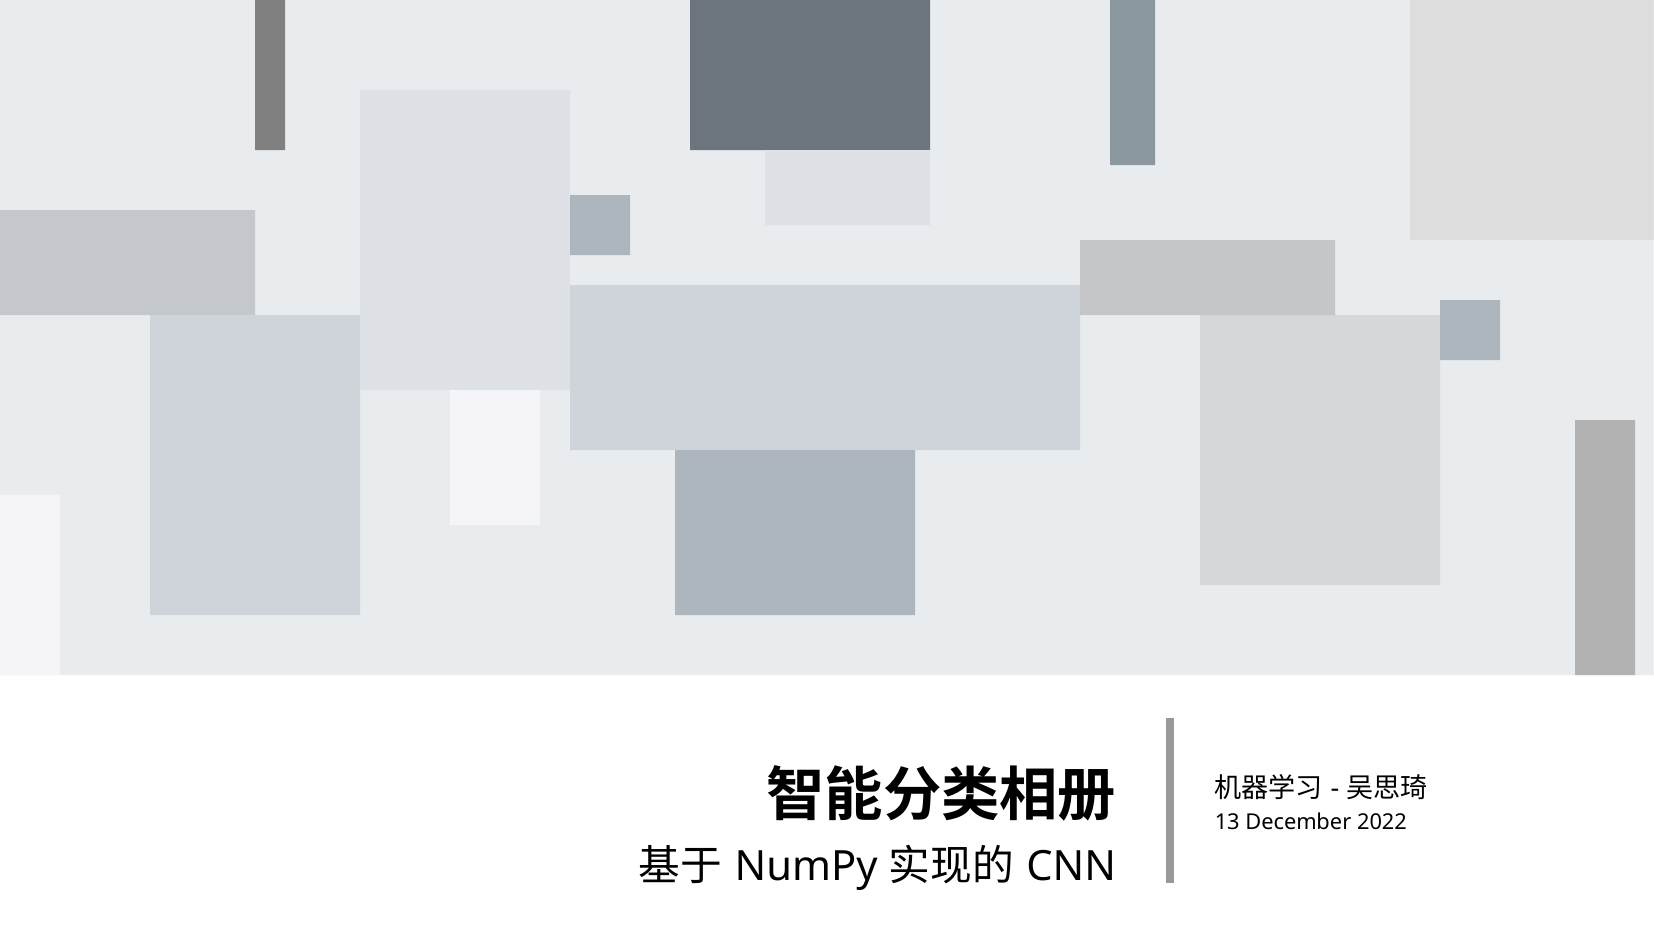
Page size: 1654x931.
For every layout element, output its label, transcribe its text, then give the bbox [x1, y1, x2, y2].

text_box 机器学习-吴思琦 13 December 2022 [1200, 759, 1591, 841]
text_box 智能分类相册 基于NumPy实现的CNN [600, 740, 1131, 901]
